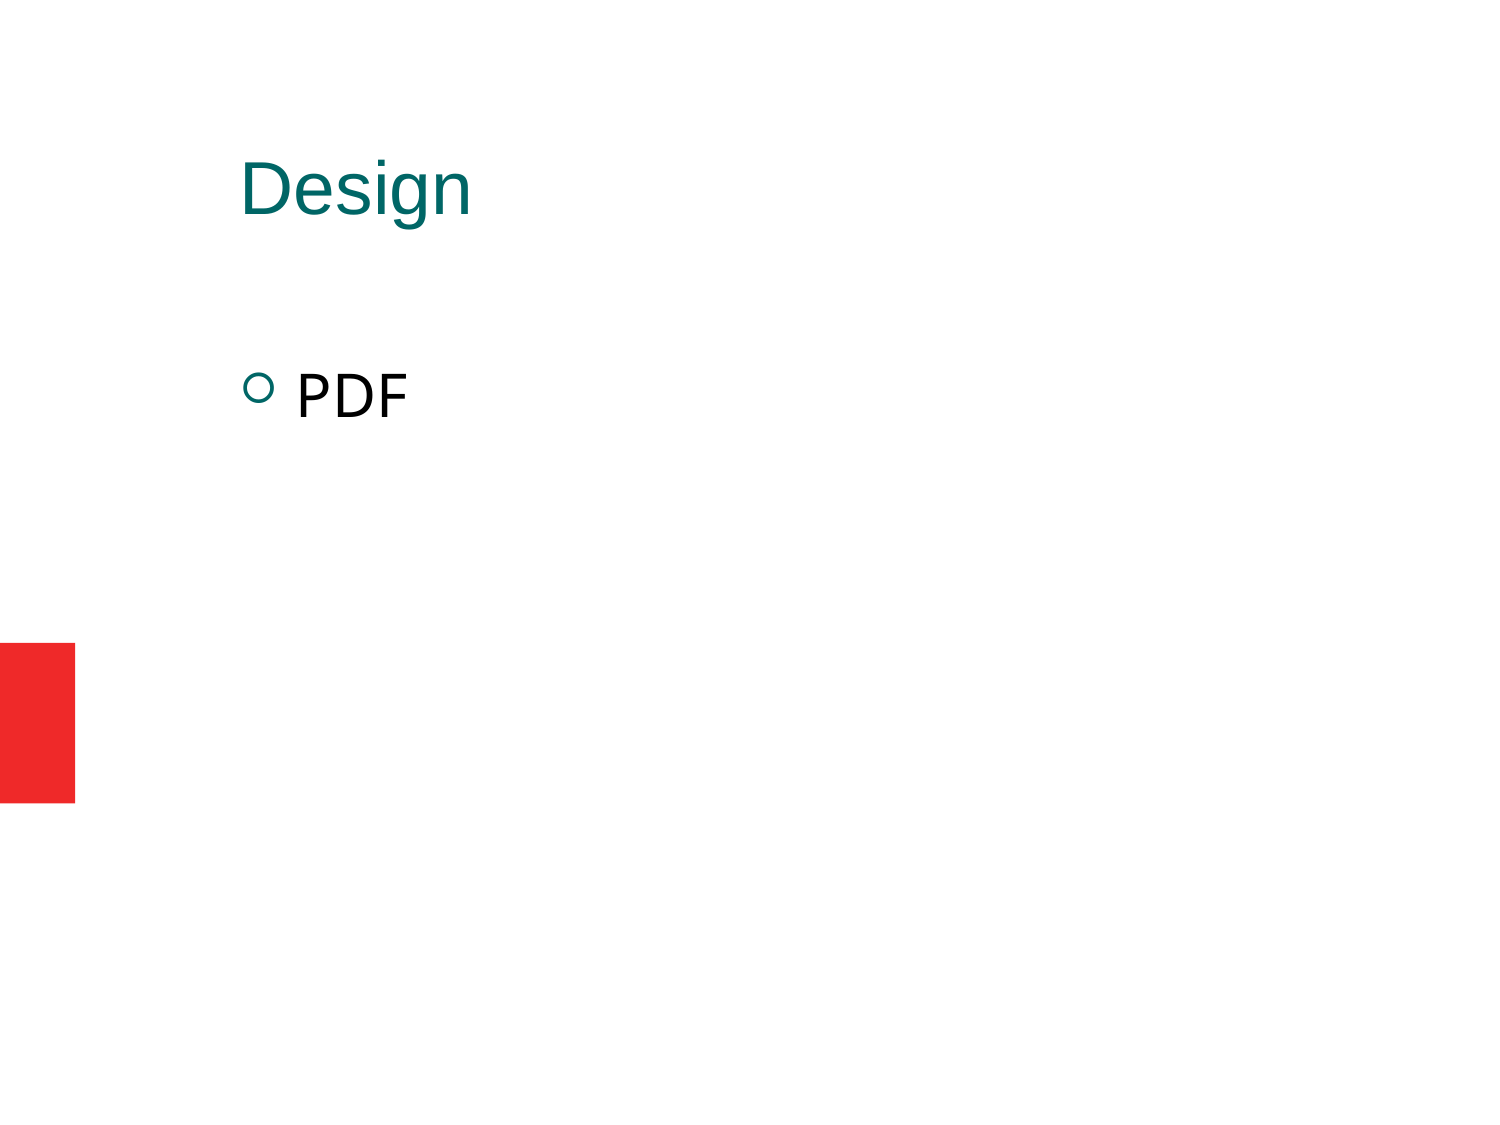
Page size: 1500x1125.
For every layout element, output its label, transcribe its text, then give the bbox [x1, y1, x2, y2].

text_box PDF [224, 350, 751, 1026]
text_box Design [224, 49, 1425, 237]
